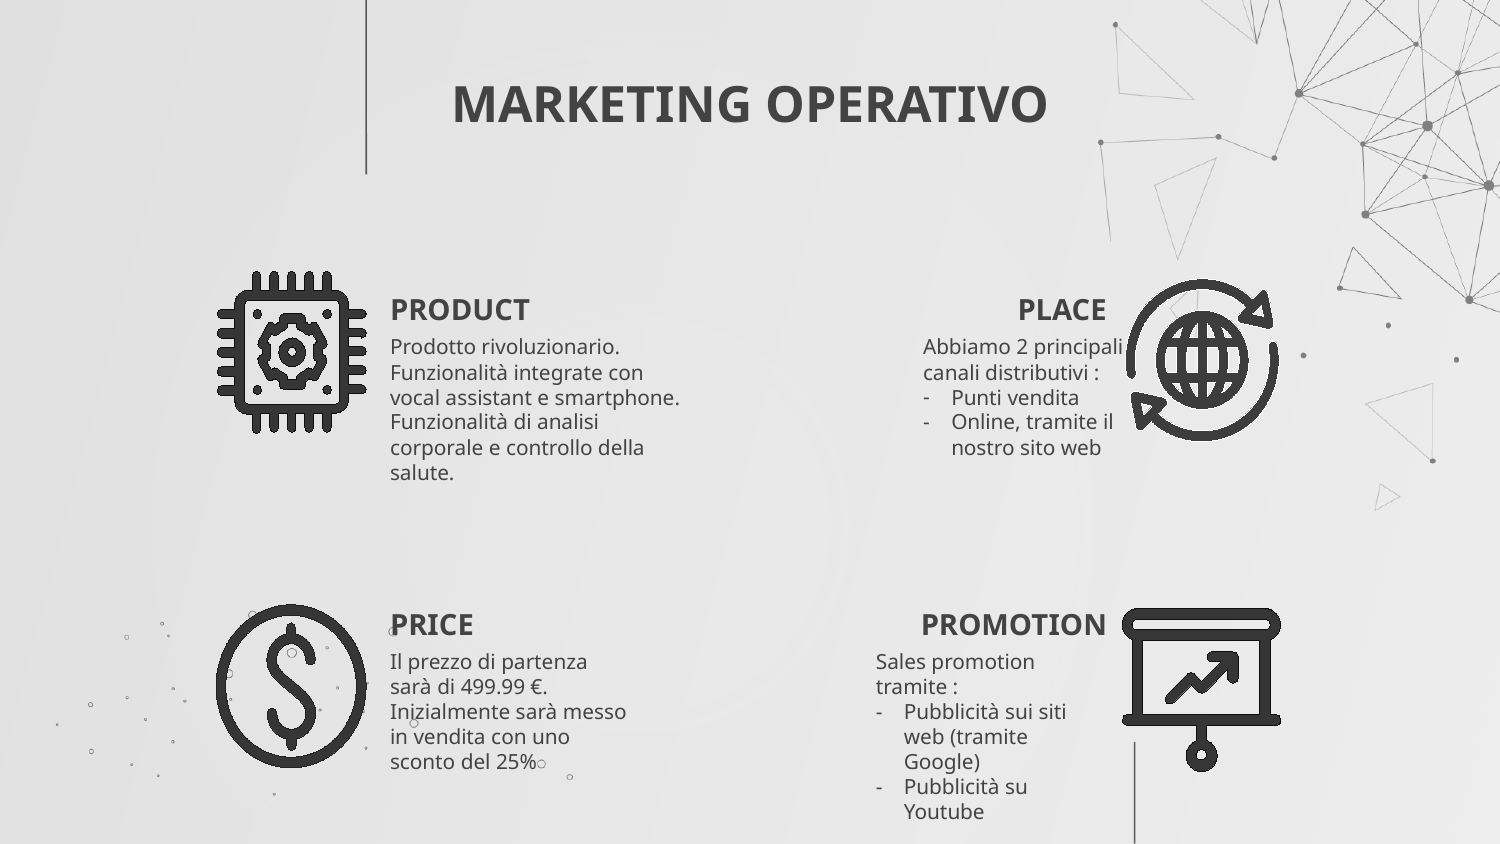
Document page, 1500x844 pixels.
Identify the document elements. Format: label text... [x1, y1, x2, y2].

title PRODUCT [374, 271, 670, 319]
title PRICE [374, 585, 670, 656]
subtitle Sales promotion tramite : Pubblicità sui siti web (tramite Google) Pubblicità su Youtube [860, 634, 1123, 799]
text_box [1130, 340, 1280, 442]
text_box [1125, 278, 1274, 380]
subtitle Abbiamo 2 principali canali distributivi : Punti vendita Online, tramite il nostro sito web [908, 319, 1170, 484]
text_box [1122, 608, 1281, 772]
title MARKETING OPERATIVO [322, 57, 1178, 214]
title PROMOTION [827, 585, 1123, 656]
subtitle Prodotto rivoluzionario. Funzionalità integrate con vocal assistant e smartphone. Funzionalità di analisi corporale e controllo della salute. [374, 319, 709, 484]
text_box [217, 271, 367, 434]
subtitle Il prezzo di partenza sarà di 499.99 €. Inizialmente sarà messo in vendita con uno sconto del 25% [374, 634, 650, 799]
text_box [216, 604, 367, 768]
title PLACE [827, 271, 1123, 342]
picture [0, 0, 1500, 844]
text_box [1155, 310, 1250, 410]
